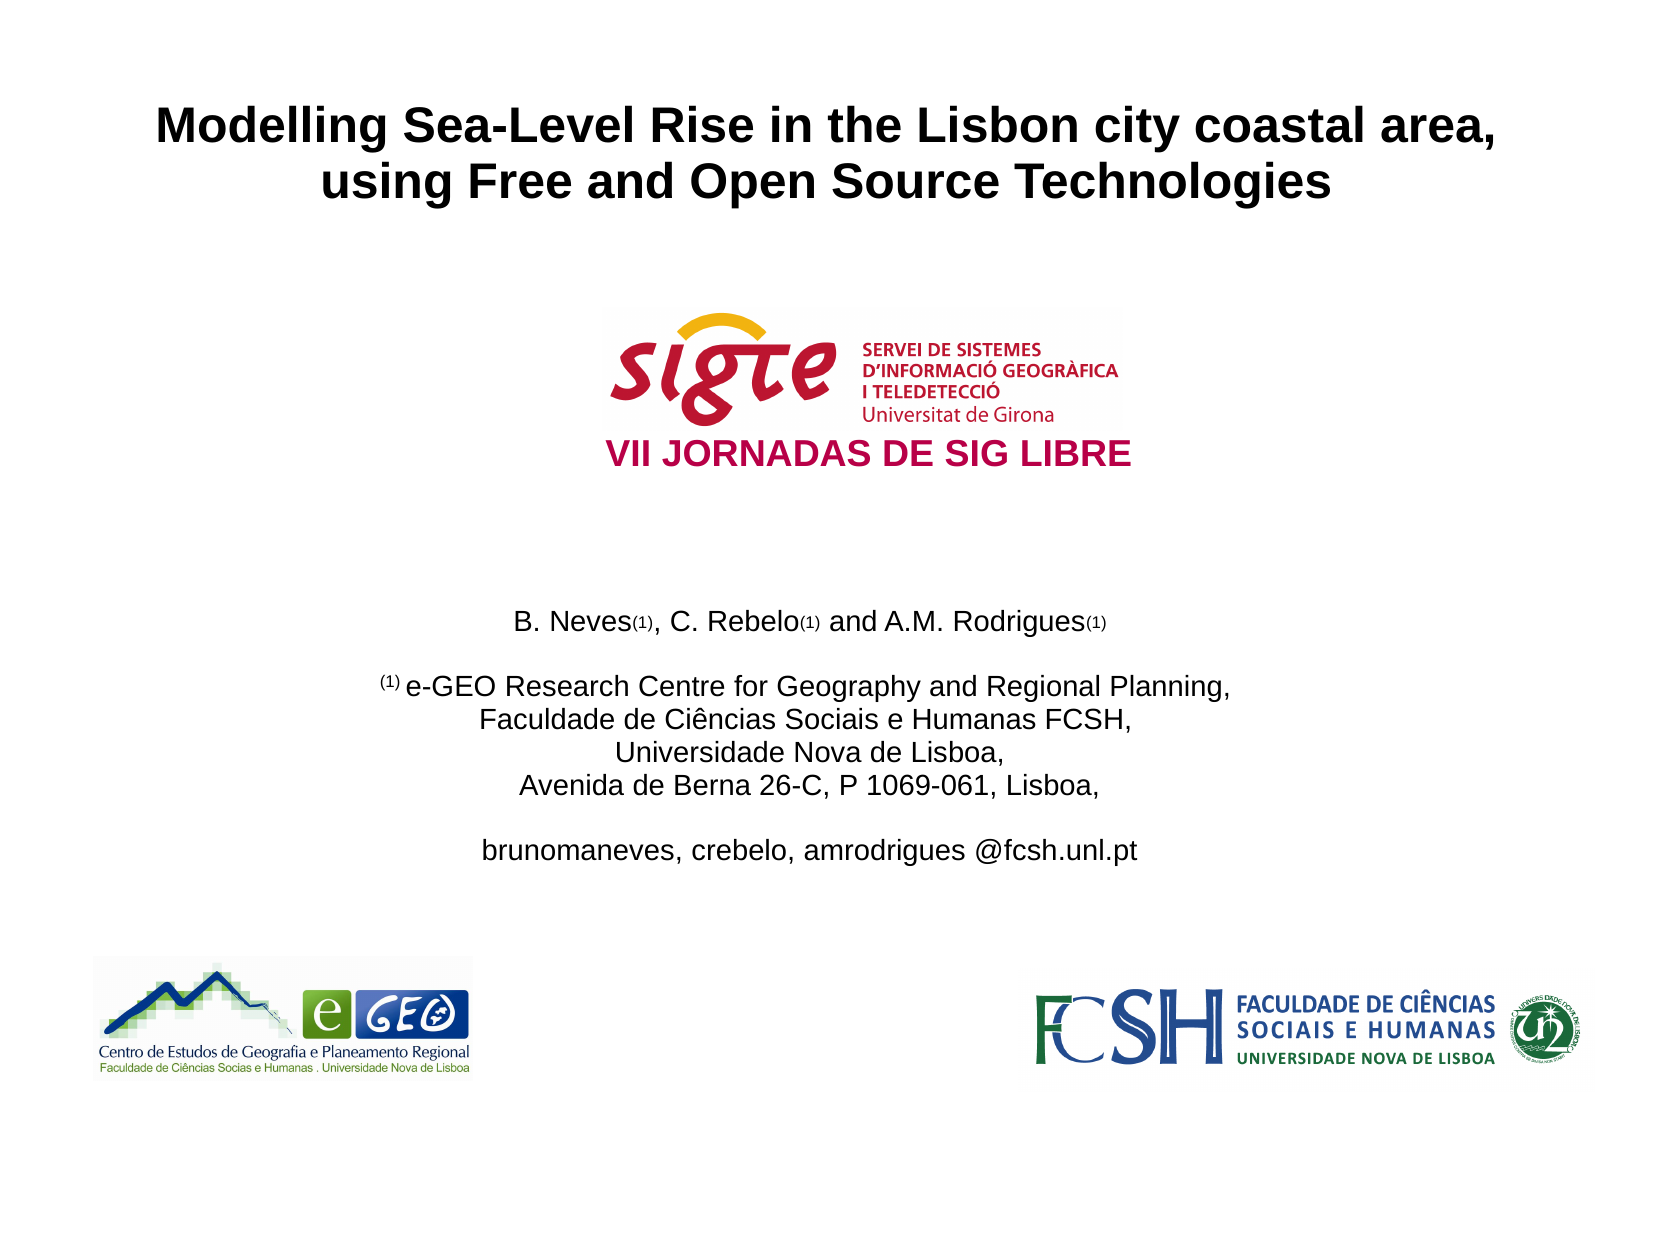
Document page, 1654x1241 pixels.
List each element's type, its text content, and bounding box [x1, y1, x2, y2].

picture [93, 956, 473, 1081]
text_box VII JORNADAS DE SIG LIBRE [590, 425, 1146, 484]
picture [1018, 968, 1595, 1092]
subtitle B. Neves(1), C. Rebelo(1) and A.M. Rodrigues(1) (1) e-GEO Research Centre for Geography and Regional Planning, Faculdade de Ciências Sociais e Humanas FCSH, Universidade Nova de Lisboa, Avenida de Berna 26-C, P 1069-061, Lisboa, brunomaneves, crebelo, amrodrigues @fcsh.unl.pt [82, 532, 1538, 939]
title Modelling Sea-Level Rise in the Lisbon city coastal area, using Free and Open Source Technologies [82, 49, 1571, 257]
picture [602, 307, 1123, 425]
